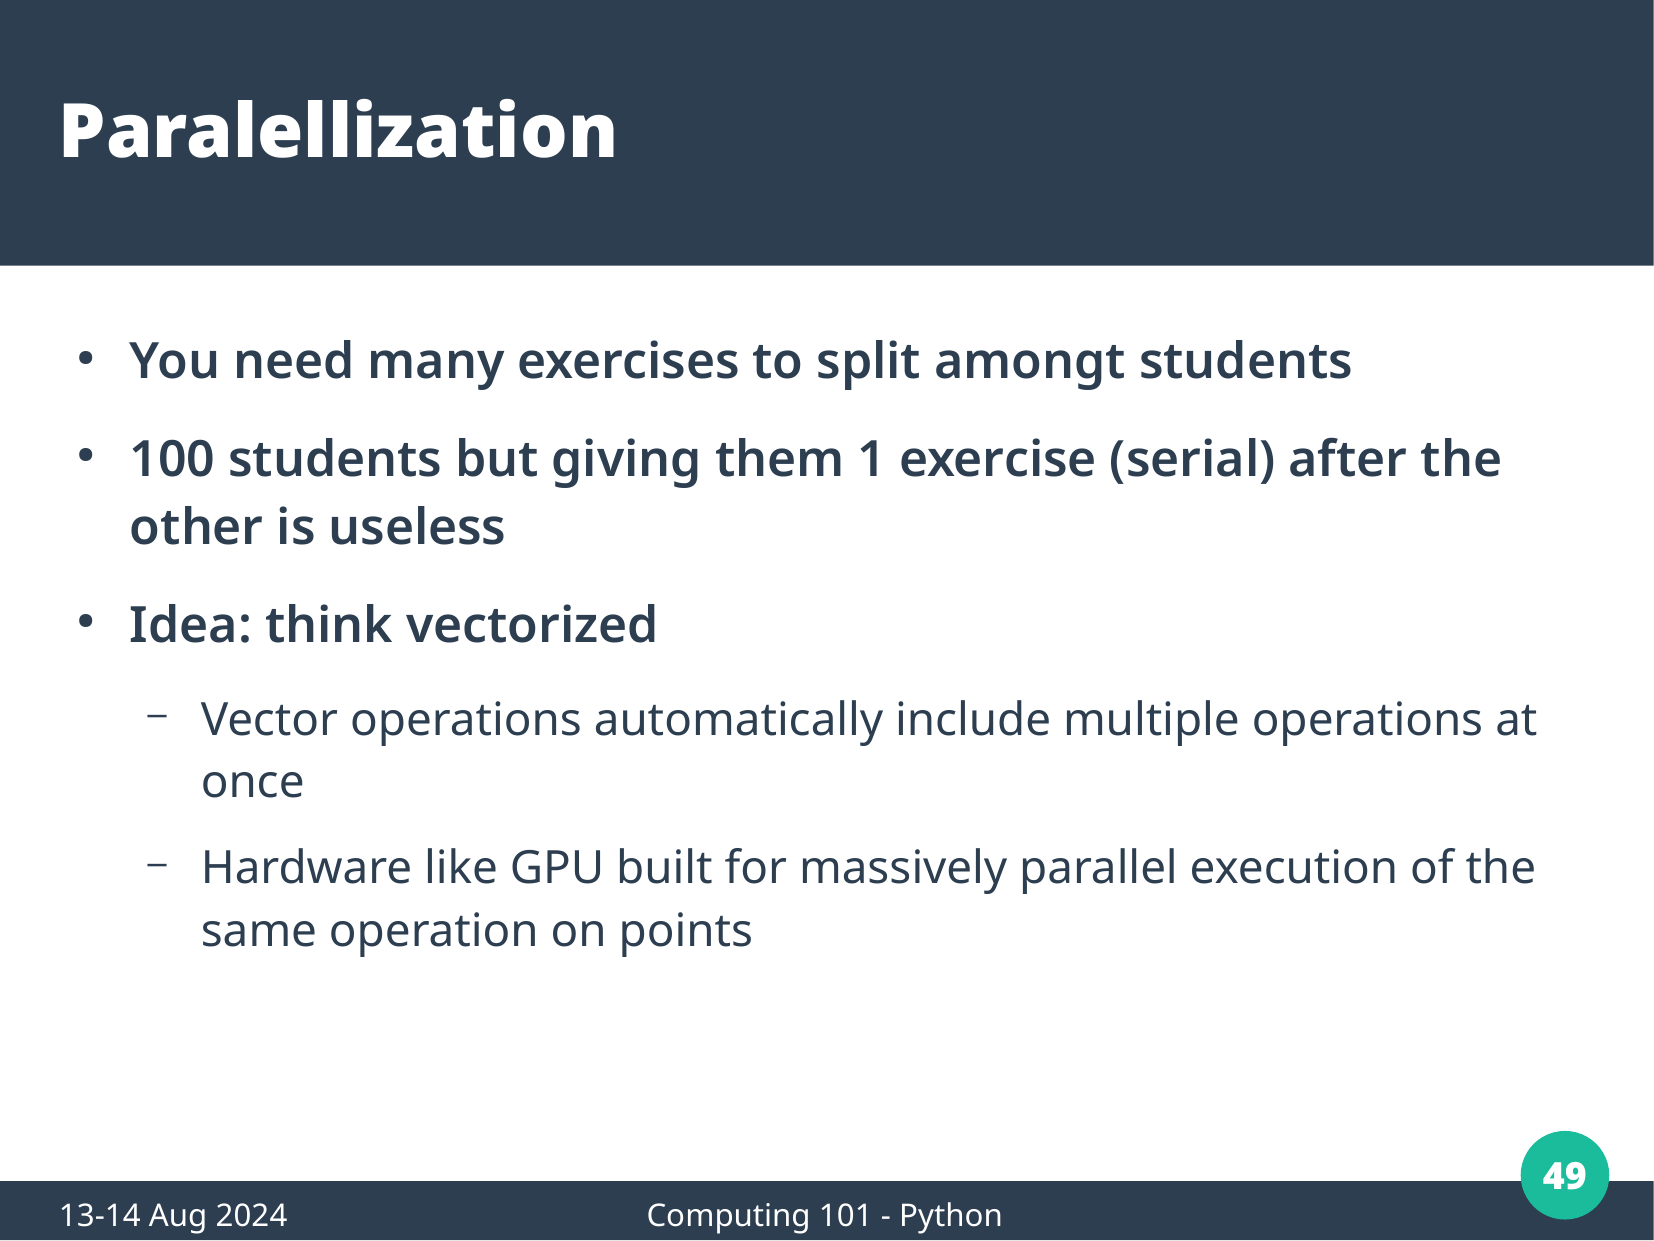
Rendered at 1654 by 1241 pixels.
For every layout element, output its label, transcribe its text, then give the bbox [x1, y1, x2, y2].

title Paralellization [59, 49, 1595, 207]
list You need many exercises to split amongt students 100 students but giving them 1 exercise (serial) after the other is useless Idea: think vectorized Vector operations automatically include multiple operations at once Hardware like GPU built for massively parallel execution of the same operation on points [59, 324, 1595, 1152]
